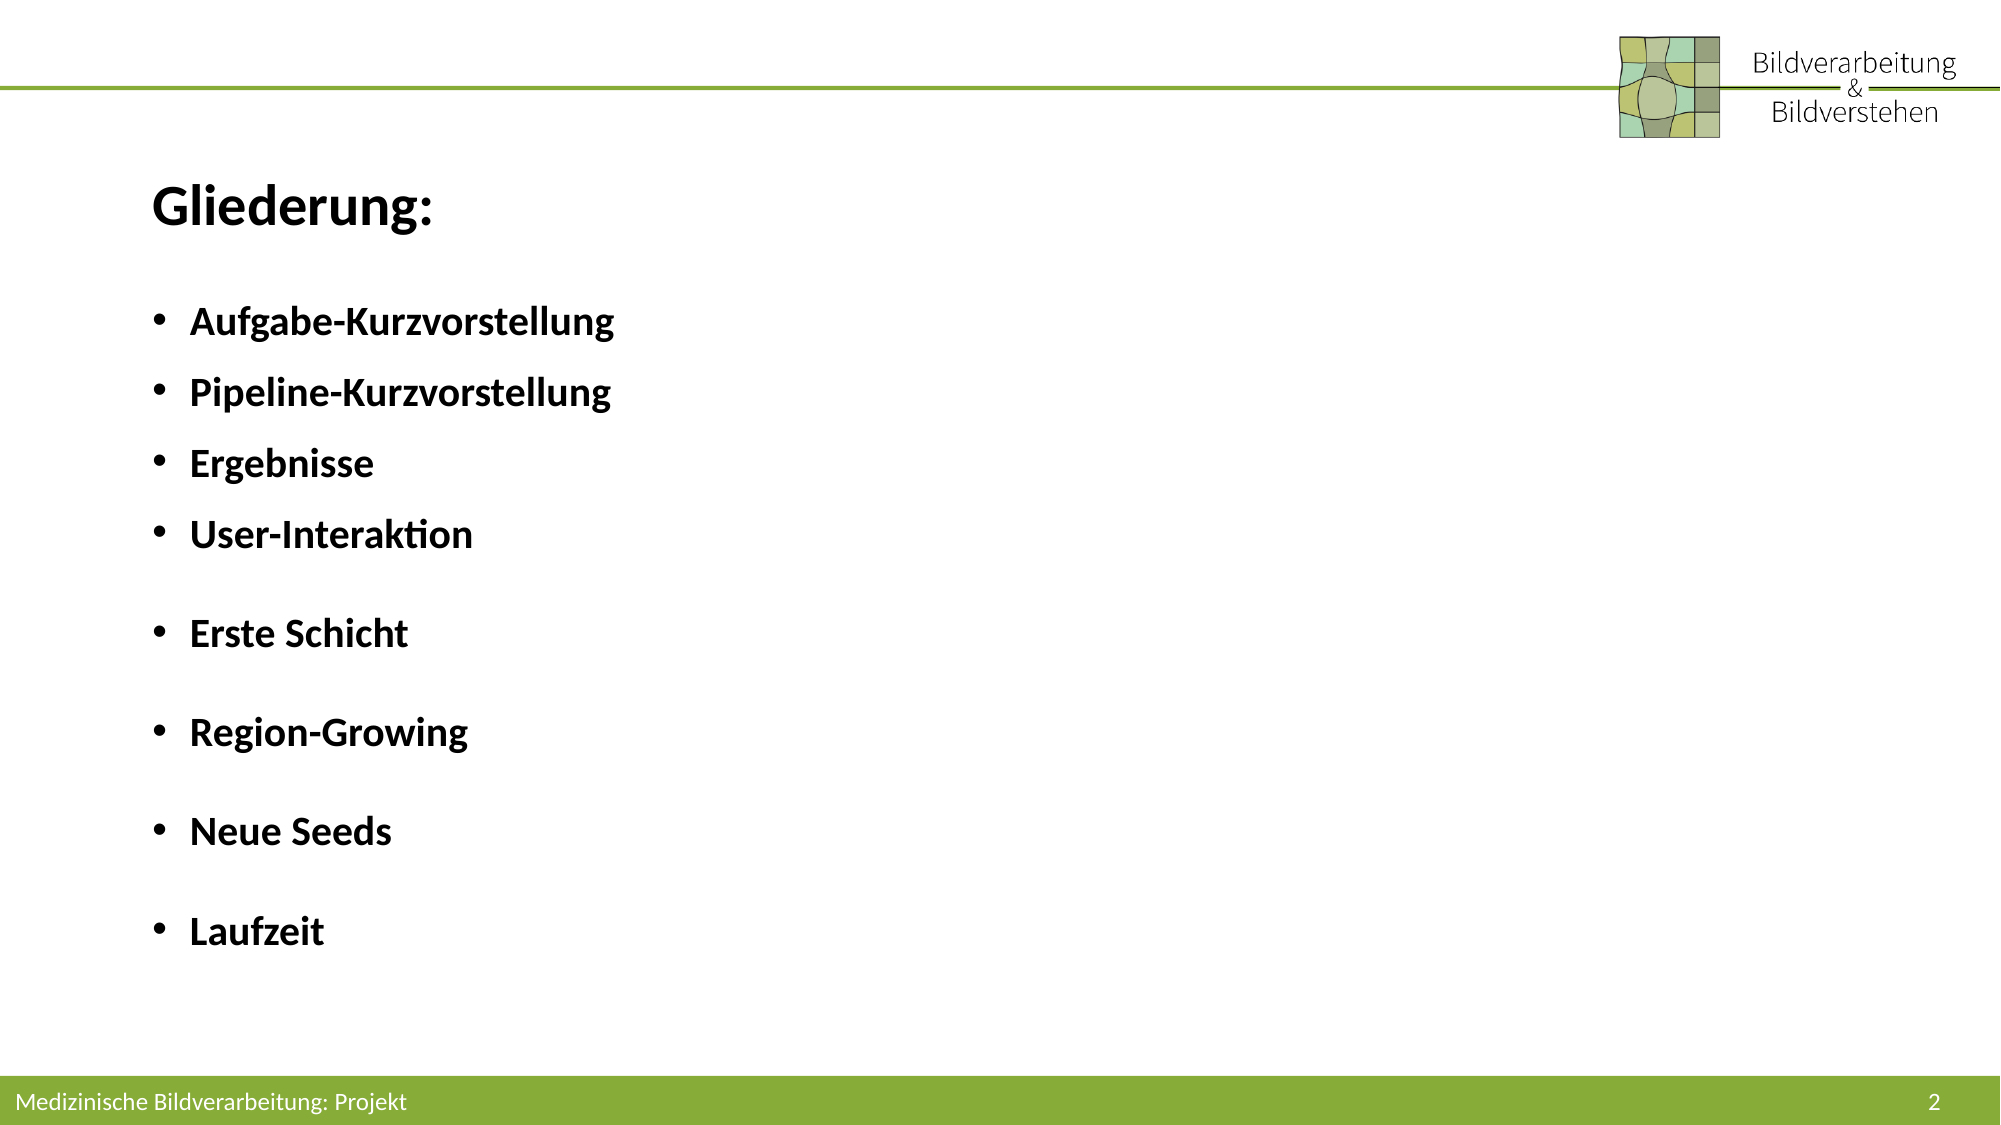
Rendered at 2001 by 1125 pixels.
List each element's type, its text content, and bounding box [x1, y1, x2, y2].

footer Medizinische Bildverarbeitung: Projekt [0, 1076, 1338, 1125]
slide_number <Foliennummer> [1505, 1076, 1956, 1125]
title Gliederung: [137, 153, 1863, 251]
picture [1618, 36, 2000, 138]
list Aufgabe-Kurzvorstellung Pipeline-Kurzvorstellung Ergebnisse User-Interaktion Erste Schicht Region-Growing Neue Seeds Laufzeit [137, 286, 1863, 1001]
